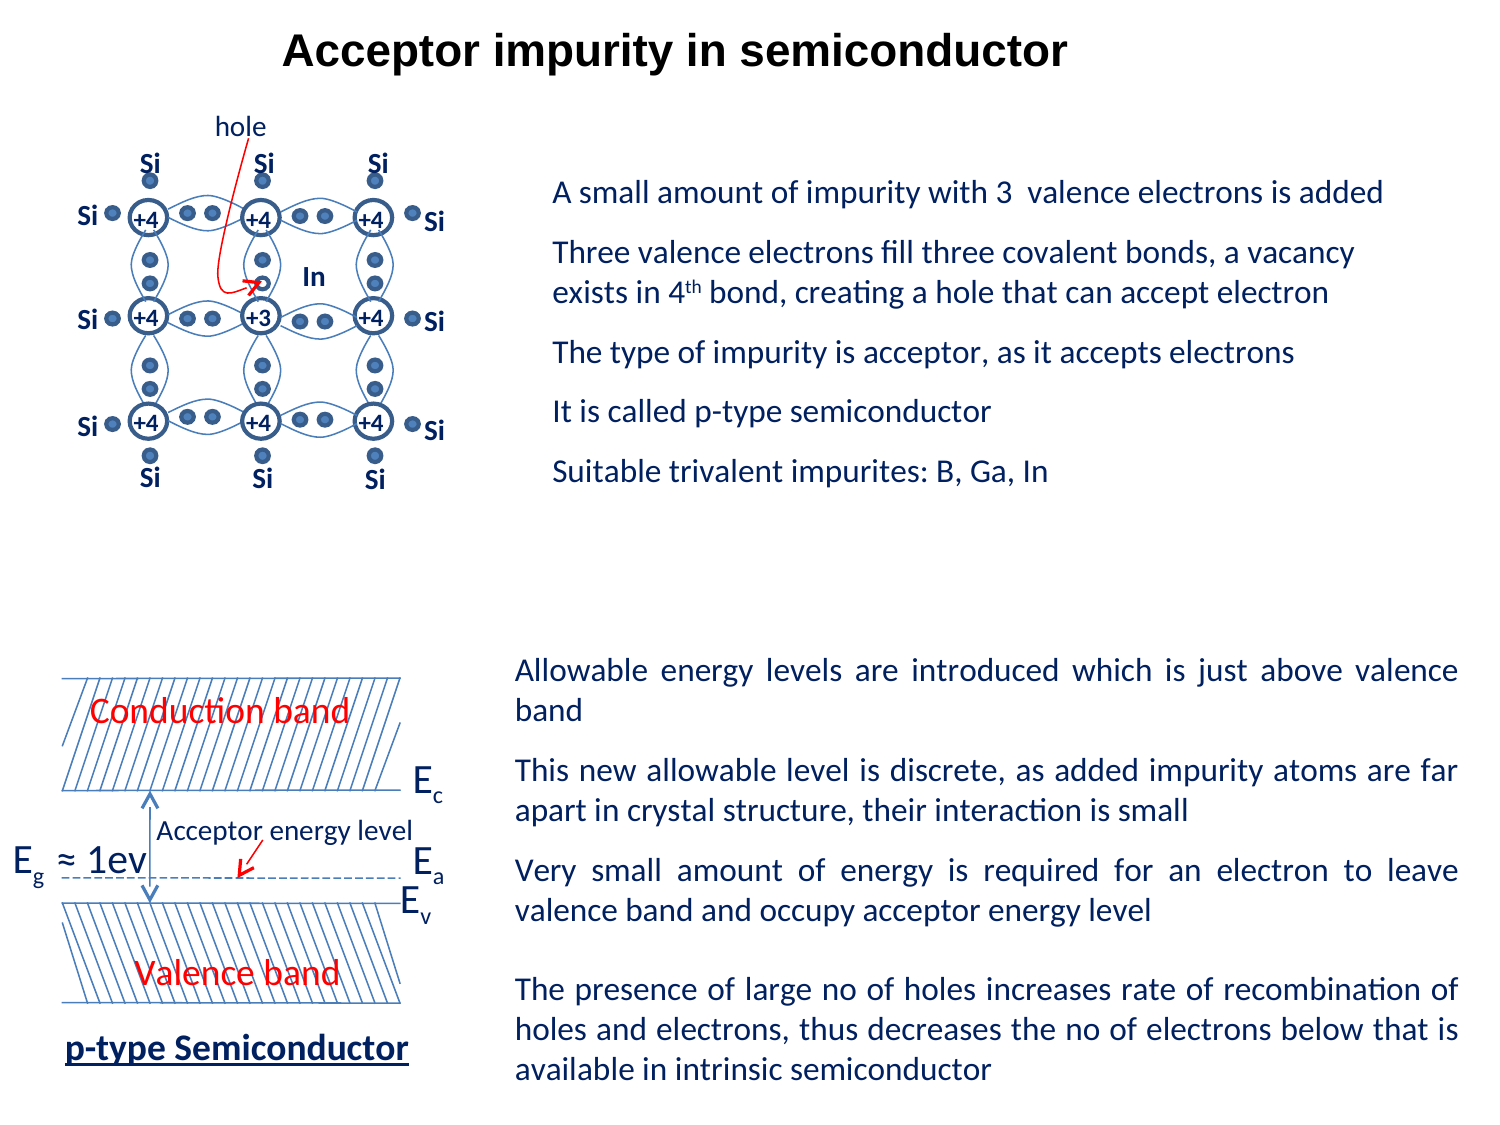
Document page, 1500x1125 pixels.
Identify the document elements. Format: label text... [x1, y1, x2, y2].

text_box Ea [412, 854, 475, 890]
text_box [293, 413, 307, 426]
text_box [368, 359, 382, 372]
text_box Si [239, 151, 302, 187]
text_box Si [350, 452, 413, 503]
text_box [181, 207, 194, 220]
text_box Si [409, 403, 485, 455]
text_box Acceptor energy level [141, 803, 513, 854]
text_box Si [125, 136, 188, 187]
text_box Allowable energy levels are introduced which is just above valence band This new allowable level is discrete, as added impurity atoms are far apart in crystal structure, their interaction is small Very small amount of energy is required for an electron to leave valence band and occupy acceptor energy level The presence of large no of holes increases rate of recombination of holes and electrons, thus decreases the no of electrons below that is available in intrinsic semiconductor [500, 640, 1476, 1096]
text_box [257, 277, 269, 290]
text_box +4 [118, 399, 182, 445]
text_box +4 [231, 399, 294, 445]
text_box [256, 254, 269, 266]
text_box p-type Semiconductor [50, 1015, 426, 1077]
text_box [181, 410, 194, 423]
text_box [206, 207, 219, 220]
text_box [406, 418, 419, 430]
text_box Si [62, 399, 138, 450]
text_box [106, 418, 119, 430]
text_box Si [125, 451, 188, 502]
text_box Si [62, 188, 138, 239]
text_box Conduction band [75, 678, 376, 739]
text_box [368, 254, 382, 266]
text_box +4 [118, 195, 182, 242]
text_box [143, 359, 157, 372]
text_box [106, 207, 119, 219]
text_box +4 [343, 293, 407, 340]
text_box [256, 383, 269, 395]
text_box +4 [343, 195, 407, 242]
text_box [206, 312, 219, 325]
text_box +4 [118, 293, 182, 340]
text_box [206, 410, 219, 423]
text_box [181, 312, 194, 325]
text_box +4 [343, 399, 407, 445]
text_box Si [409, 294, 485, 345]
text_box [143, 277, 157, 290]
text_box In [287, 249, 363, 301]
text_box [368, 277, 382, 290]
text_box [368, 383, 382, 395]
text_box +4 [231, 195, 294, 242]
text_box +3 [231, 293, 294, 340]
text_box [293, 210, 307, 222]
text_box [143, 383, 157, 395]
text_box [256, 359, 269, 372]
text_box [318, 413, 332, 426]
text_box [106, 312, 119, 325]
text_box Ec [412, 743, 475, 803]
text_box [318, 315, 332, 328]
text_box [406, 207, 419, 219]
text_box Eg ≈ 1ev [12, 824, 355, 890]
text_box [406, 312, 419, 325]
text_box hole [200, 99, 326, 151]
text_box [143, 254, 157, 266]
text_box [318, 210, 332, 222]
text_box Acceptor impurity in semiconductor [249, 12, 1101, 76]
text_box Si [353, 136, 416, 188]
text_box Si [62, 292, 138, 344]
text_box Si [409, 194, 485, 245]
text_box Valence band [87, 940, 388, 1002]
text_box [293, 315, 307, 328]
text_box Ev [399, 864, 463, 930]
text_box A small amount of impurity with 3 valence electrons is added Three valence electrons fill three covalent bonds, a vacancy exists in 4th bond, creating a hole that can accept electron The type of impurity is acceptor, as it accepts electrons It is called p-type semiconductor Suitable trivalent impurites: B, Ga, In [537, 162, 1438, 498]
text_box Si [239, 151, 243, 166]
text_box Si [237, 452, 301, 503]
